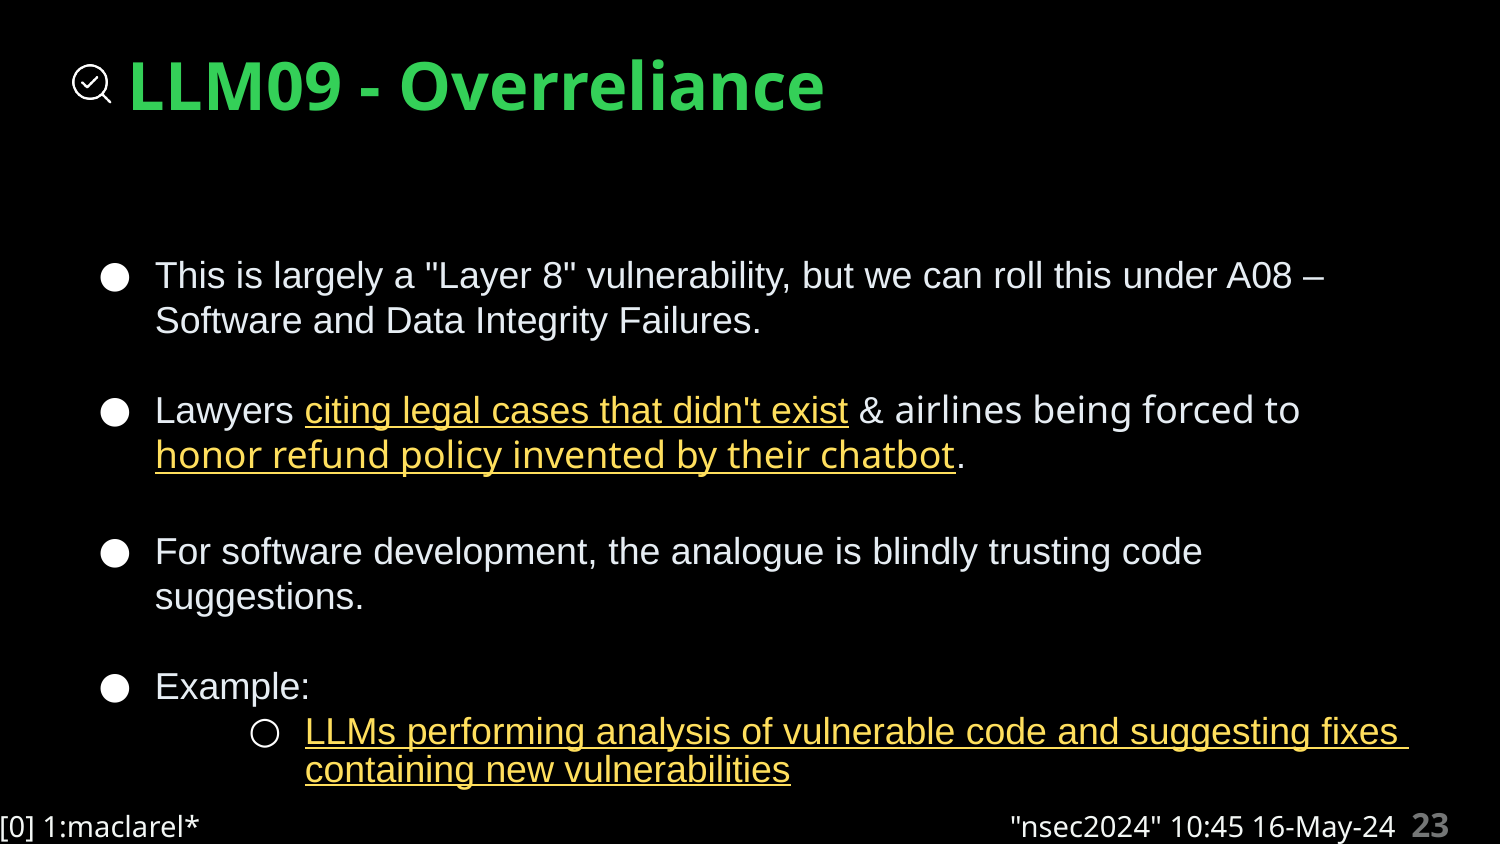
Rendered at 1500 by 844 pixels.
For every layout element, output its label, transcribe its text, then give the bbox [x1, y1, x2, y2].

text_box This is largely a "Layer 8" vulnerability, but we can roll this under A08 – Software and Data Integrity Failures. Lawyers citing legal cases that didn't exist & airlines being forced to honor refund policy invented by their chatbot. For software development, the analogue is blindly trusting code suggestions. Example: LLMs performing analysis of vulnerable code and suggesting fixes containing new vulnerabilities [64, 235, 1435, 768]
text_box LLM09 - Overreliance [112, 28, 1118, 139]
picture [72, 64, 112, 105]
text_box [0] 1:maclarel* "nsec2024" 10:45 16-May-24 23 [0, 788, 1500, 844]
